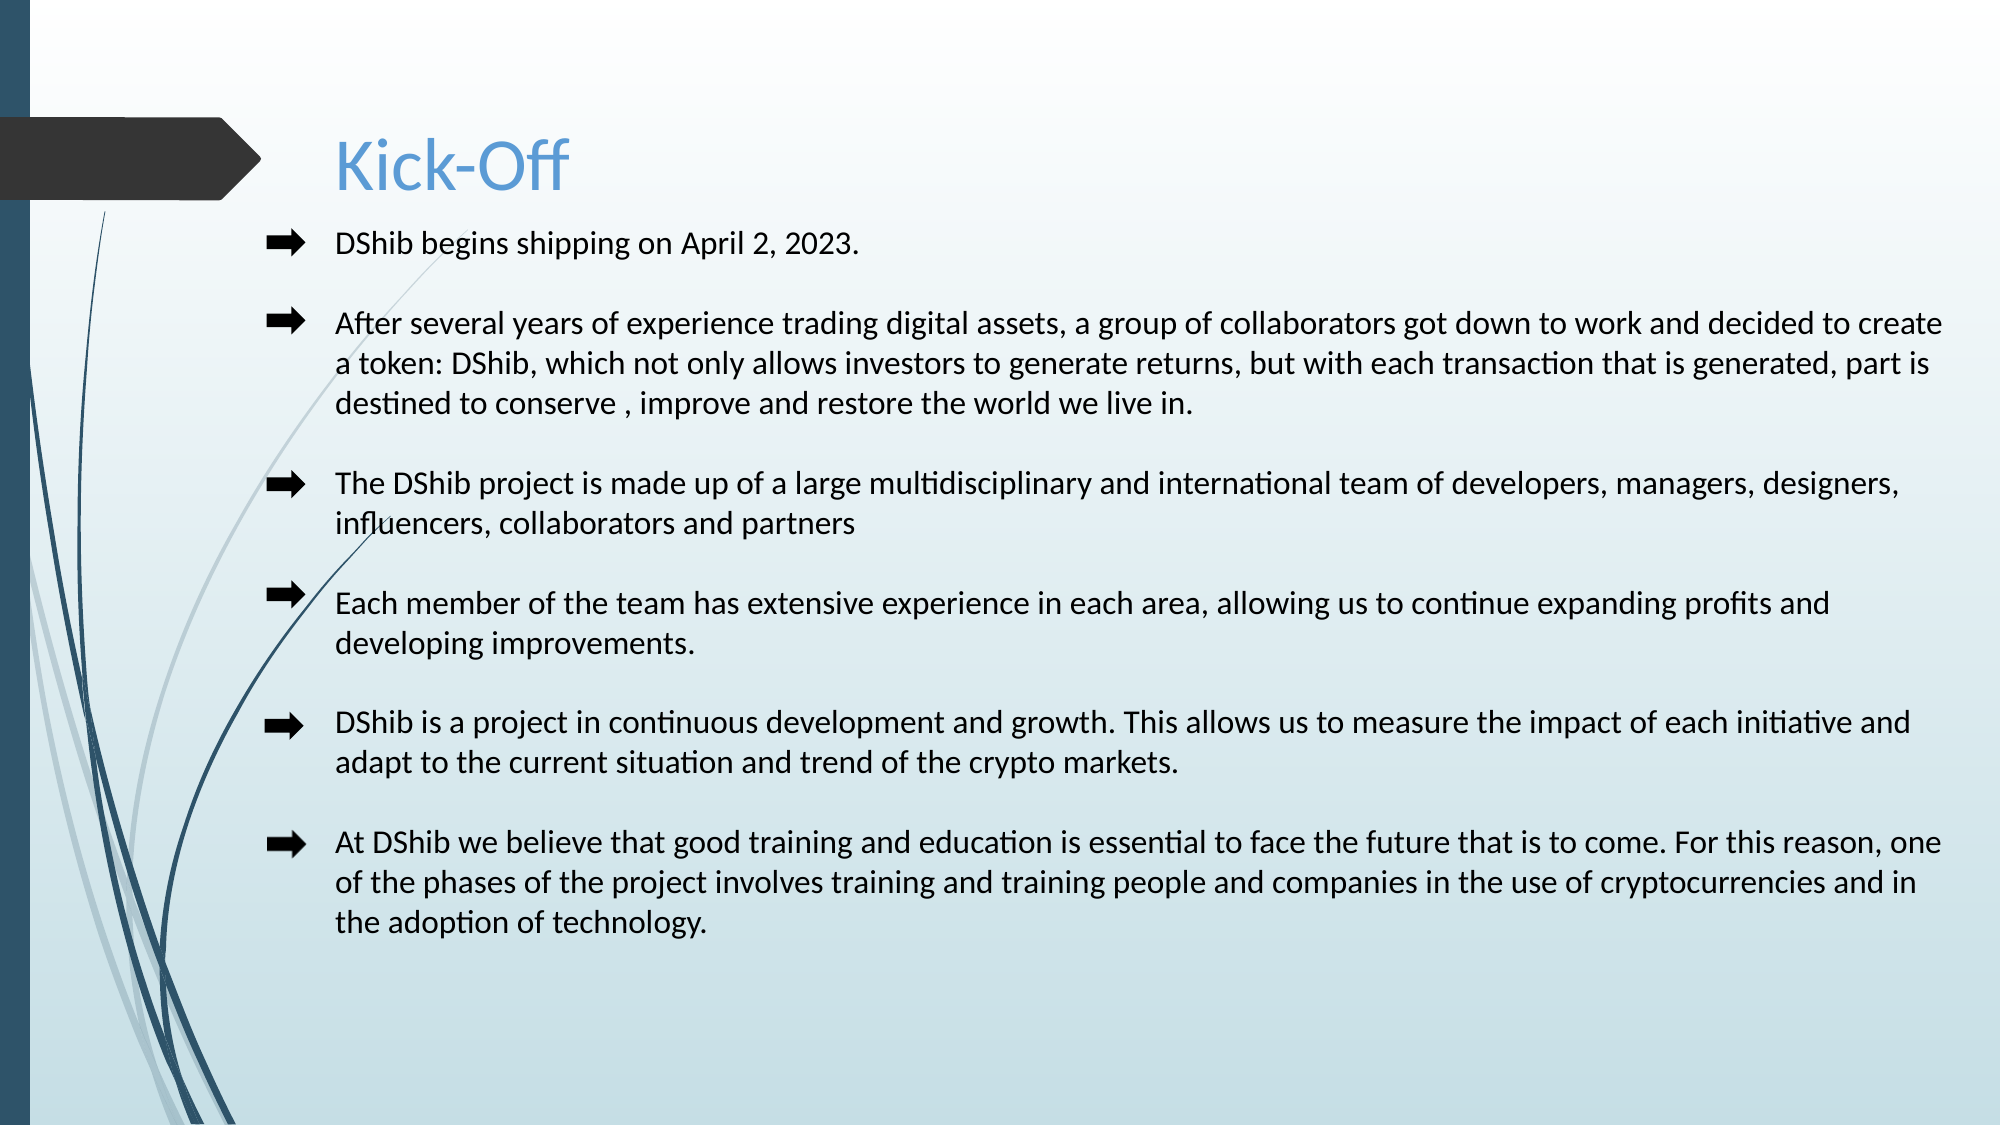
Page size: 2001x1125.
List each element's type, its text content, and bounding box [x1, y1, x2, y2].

text_box [267, 230, 305, 254]
picture [267, 829, 307, 859]
text_box [267, 308, 305, 332]
text_box Kick-Off [320, 108, 1321, 214]
text_box DShib begins shipping on April 2, 2023. After several years of experience trading digital assets, a group of collaborators got down to work and decided to create a token: DShib, which not only allows investors to generate returns, but with each transaction that is generated, part is destined to conserve , improve and restore the world we live in. The DShib project is made up of a large multidisciplinary and international team of developers, managers, designers, influencers, collaborators and partners Each member of the team has extensive experience in each area, allowing us to continue expanding profits and developing improvements. DShib is a project in continuous development and growth. This allows us to measure the impact of each initiative and adapt to the current situation and trend of the crypto markets. At DShib we believe that good training and education is essential to face the future that is to come. For this reason, one of the phases of the project involves training and training people and companies in the use of cryptocurrencies and in the adoption of technology. [320, 214, 1964, 957]
text_box [265, 714, 303, 738]
text_box [267, 582, 305, 606]
text_box [267, 472, 305, 496]
